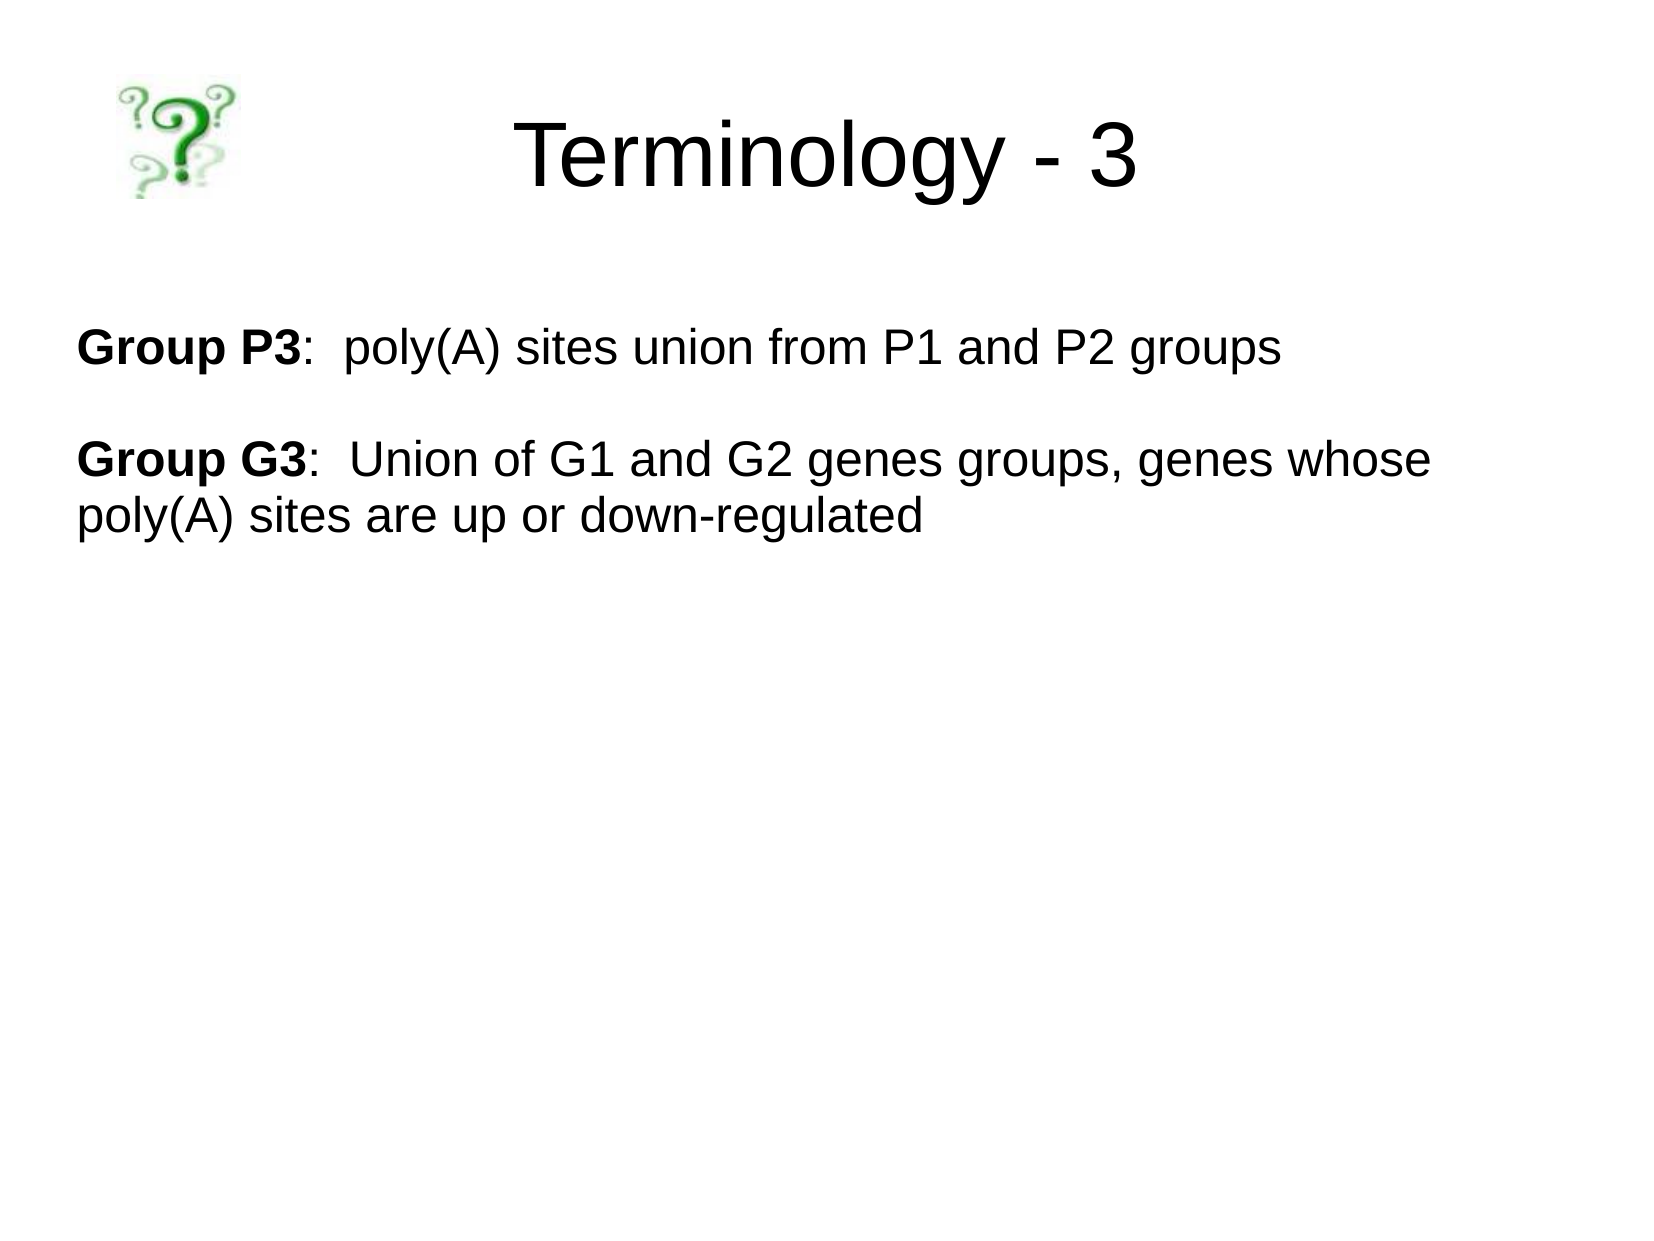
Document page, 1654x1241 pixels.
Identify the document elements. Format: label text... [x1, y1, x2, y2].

text_box Group P3: poly(A) sites union from P1 and P2 groups Group G3: Union of G1 and G2 genes groups, genes whose poly(A) sites are up or down-regulated [61, 312, 1621, 550]
title Terminology - 3 [82, 49, 1571, 257]
picture [116, 74, 241, 199]
